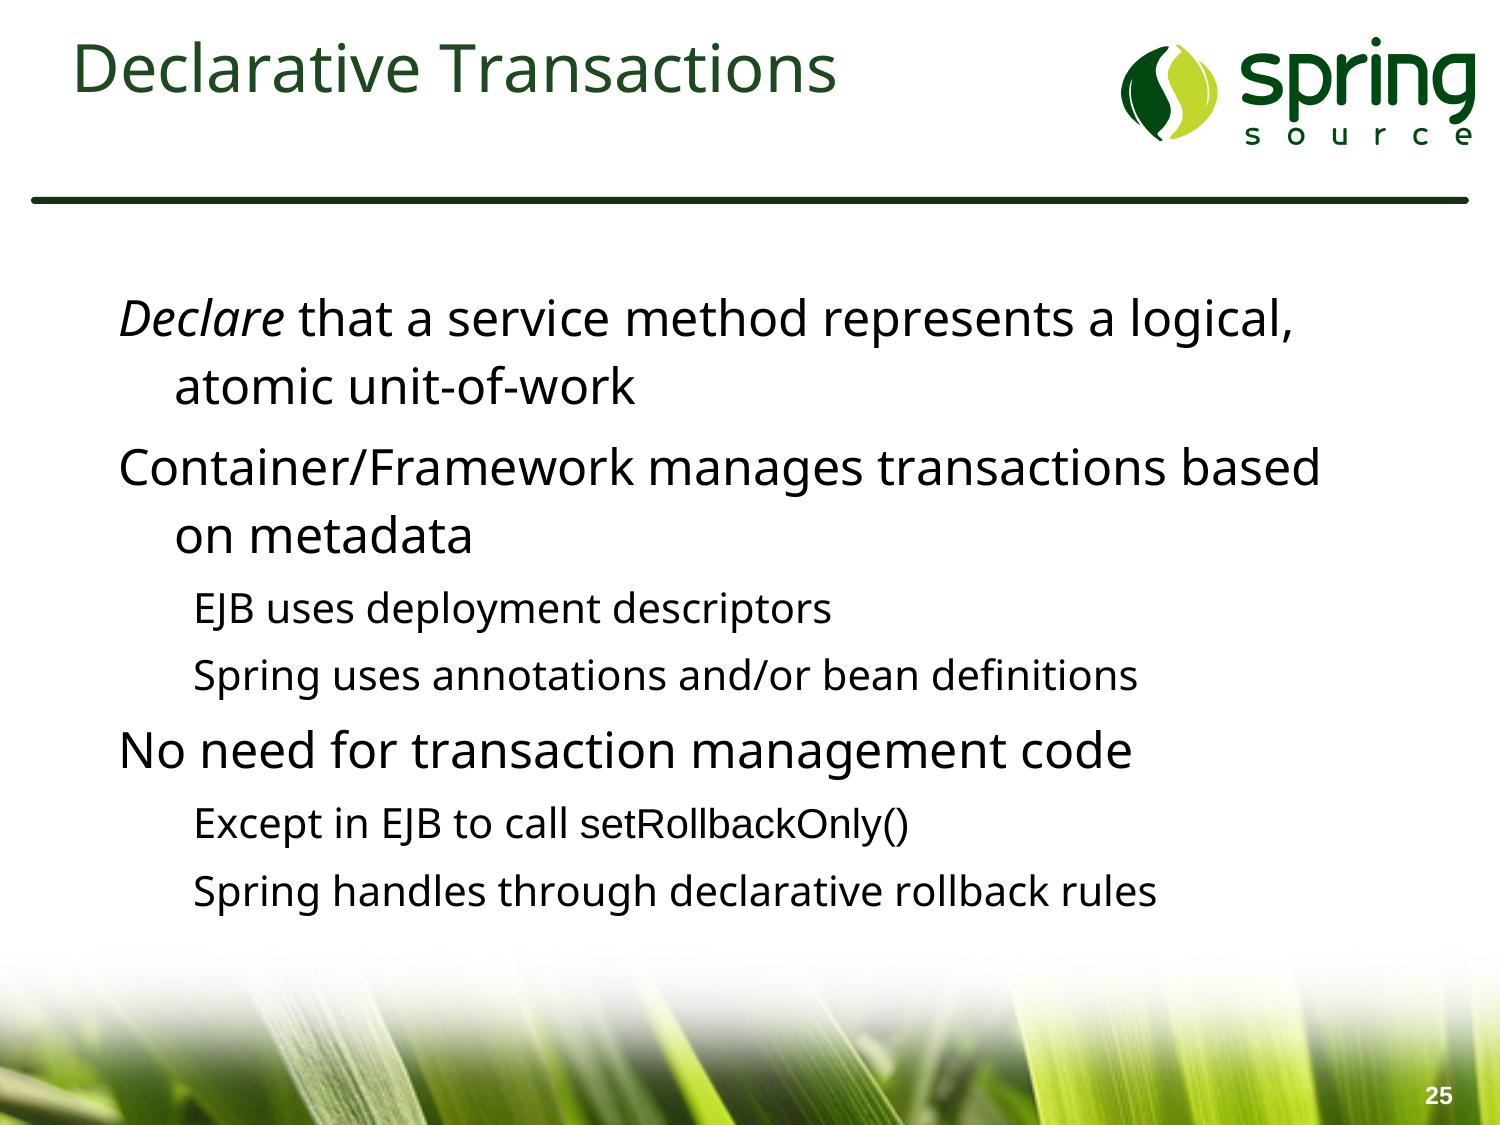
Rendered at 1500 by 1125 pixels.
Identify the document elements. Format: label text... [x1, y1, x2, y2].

list Declare that a service method represents a logical, atomic unit-of-work Container/Framework manages transactions based on metadata EJB uses deployment descriptors Spring uses annotations and/or bean definitions No need for transaction management code Except in EJB to call setRollbackOnly() Spring handles through declarative rollback rules [103, 275, 1394, 938]
picture [0, 944, 1500, 1125]
title Declarative Transactions [56, 13, 1089, 176]
picture [1121, 37, 1475, 145]
